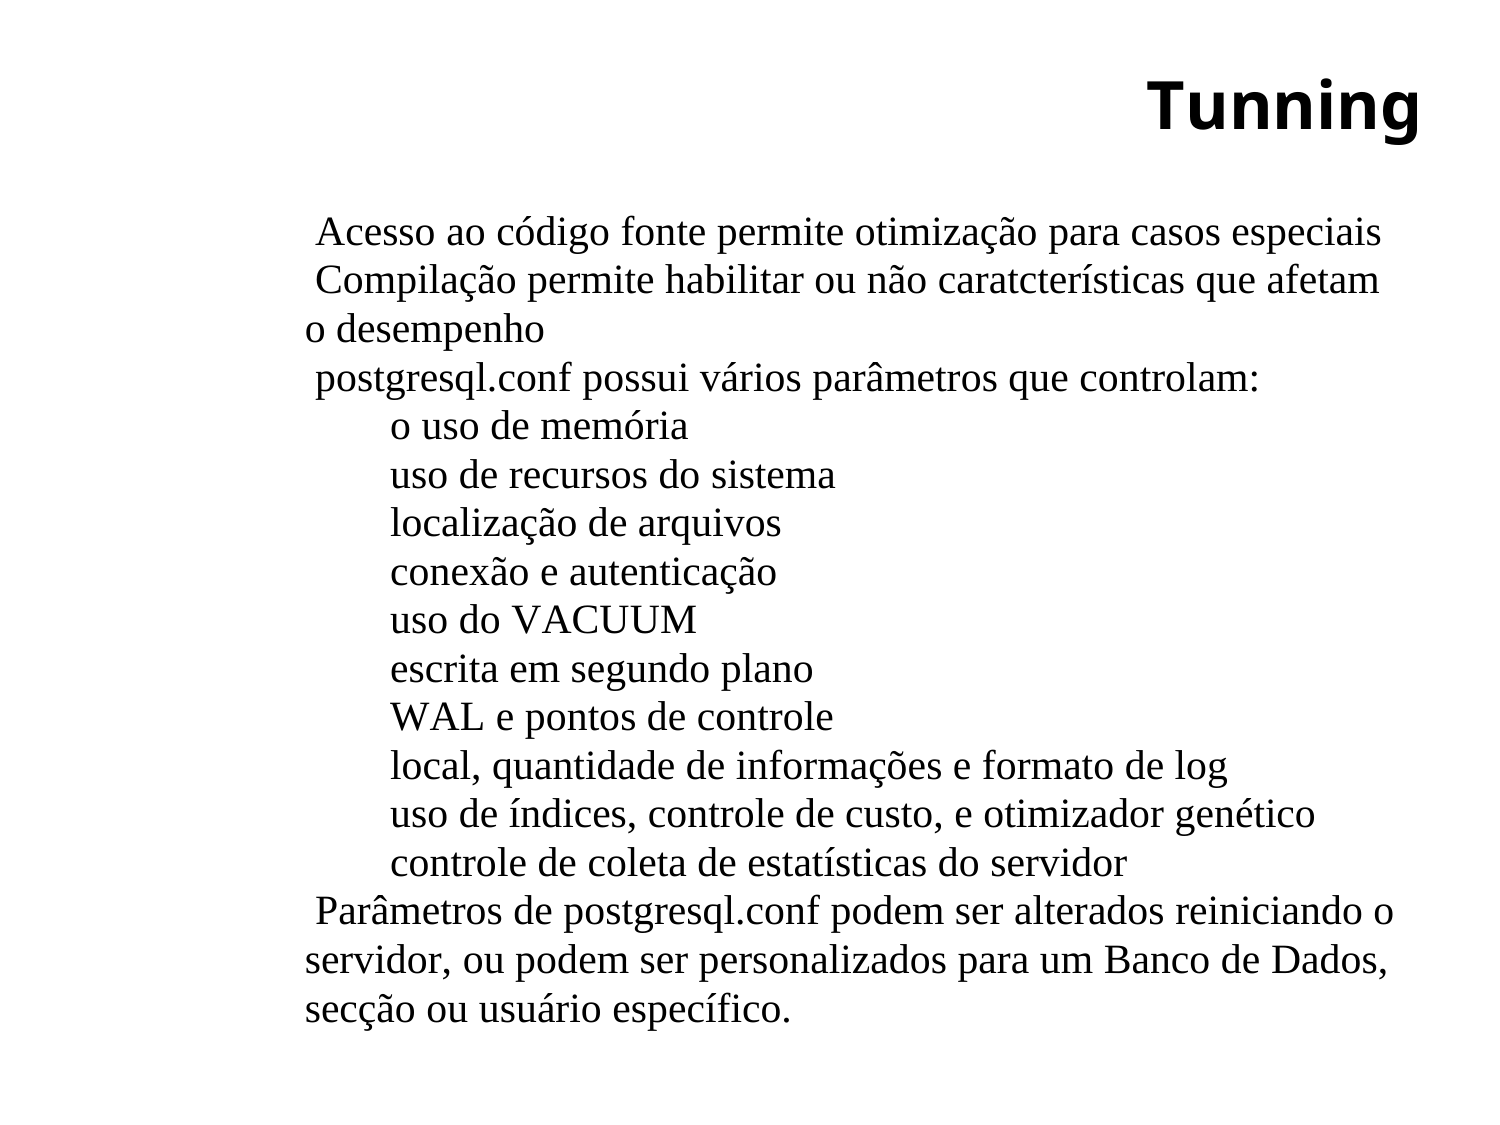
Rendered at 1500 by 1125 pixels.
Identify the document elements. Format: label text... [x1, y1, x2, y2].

text_box Tunning [475, 50, 1438, 152]
text_box Acesso ao código fonte permite otimização para casos especiais Compilação permite habilitar ou não caratcterísticas que afetam o desempenho postgresql.conf possui vários parâmetros que controlam: o uso de memória uso de recursos do sistema localização de arquivos conexão e autenticação uso do VACUUM escrita em segundo plano WAL e pontos de controle local, quantidade de informações e formato de log uso de índices, controle de custo, e otimizador genético controle de coleta de estatísticas do servidor Parâmetros de postgresql.conf podem ser alterados reiniciando o servidor, ou podem ser personalizados para um Banco de Dados, secção ou usuário específico. [290, 198, 1416, 1112]
